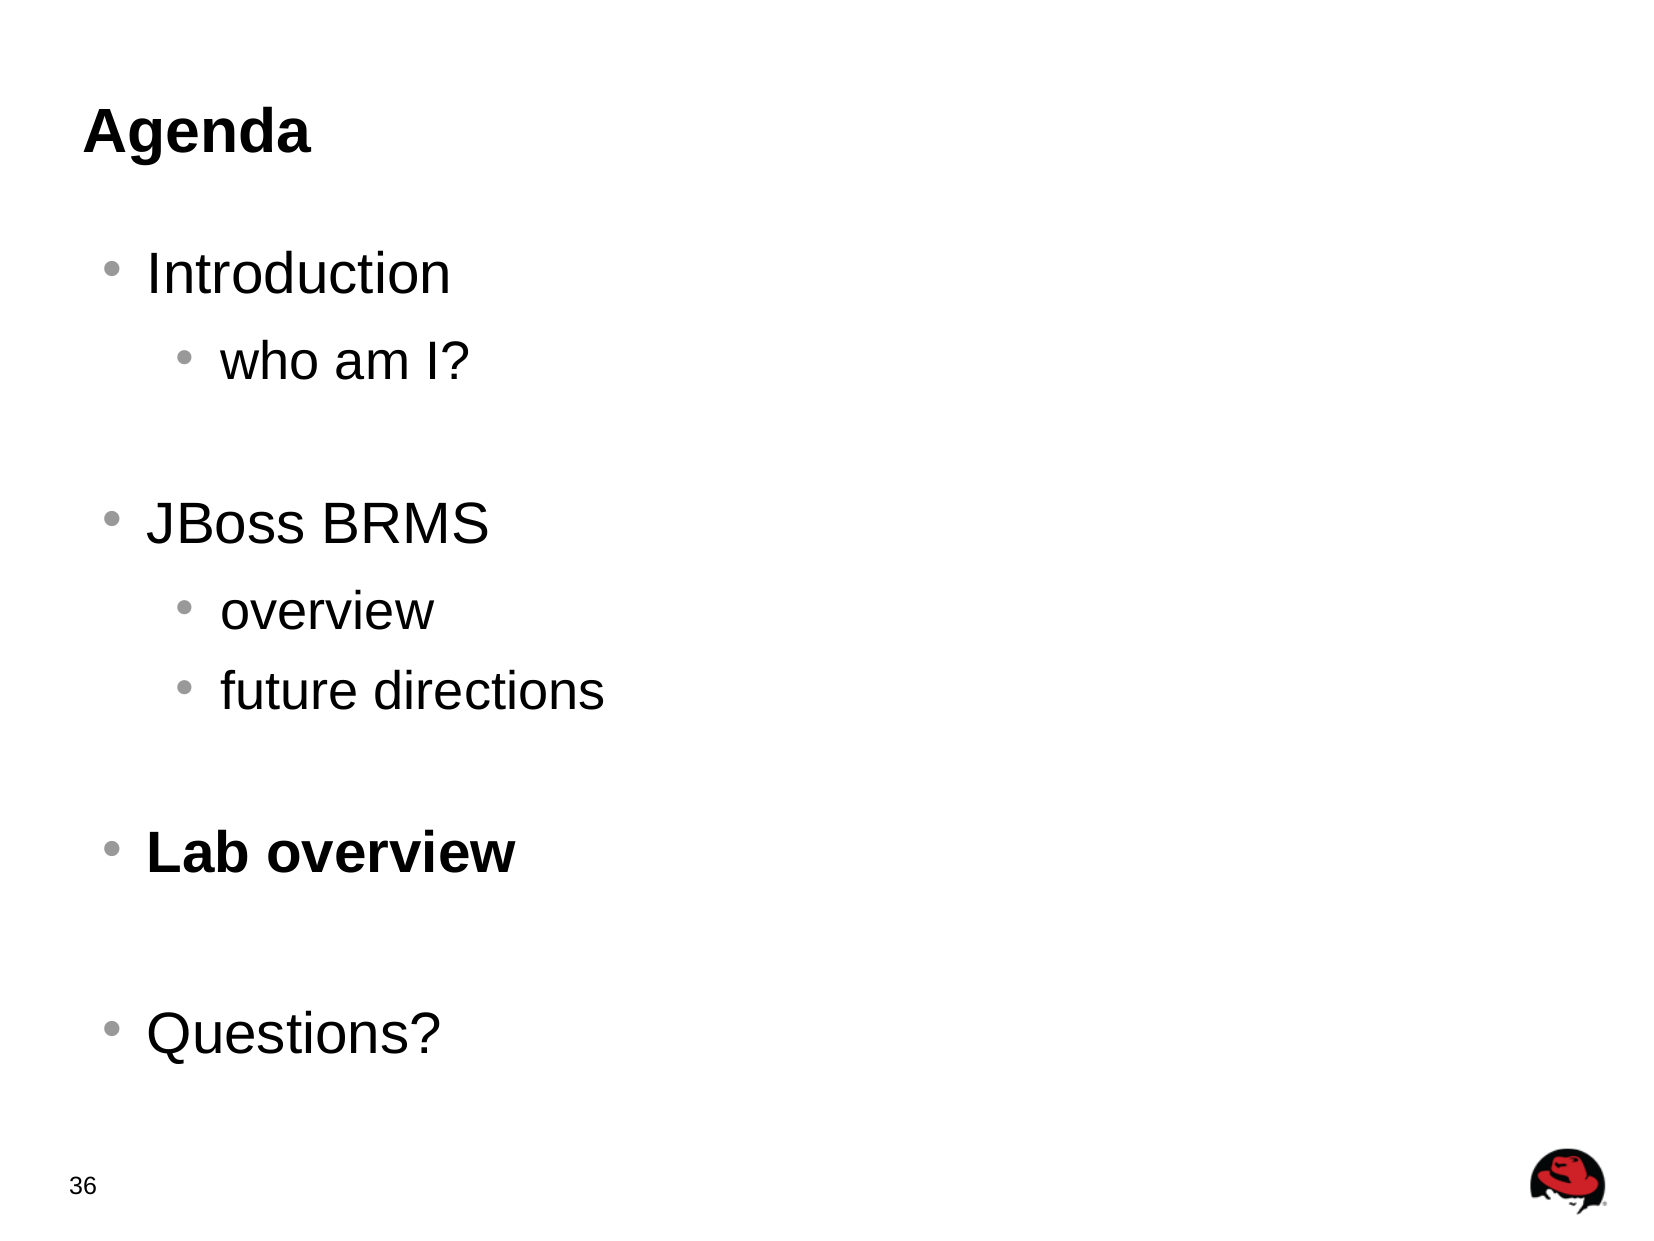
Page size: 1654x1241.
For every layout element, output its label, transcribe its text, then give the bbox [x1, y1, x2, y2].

list Introduction who am I? JBoss BRMS overview future directions Lab overview Questions? [86, 244, 1575, 1070]
picture [1529, 1146, 1613, 1224]
title Agenda [82, 35, 1571, 228]
